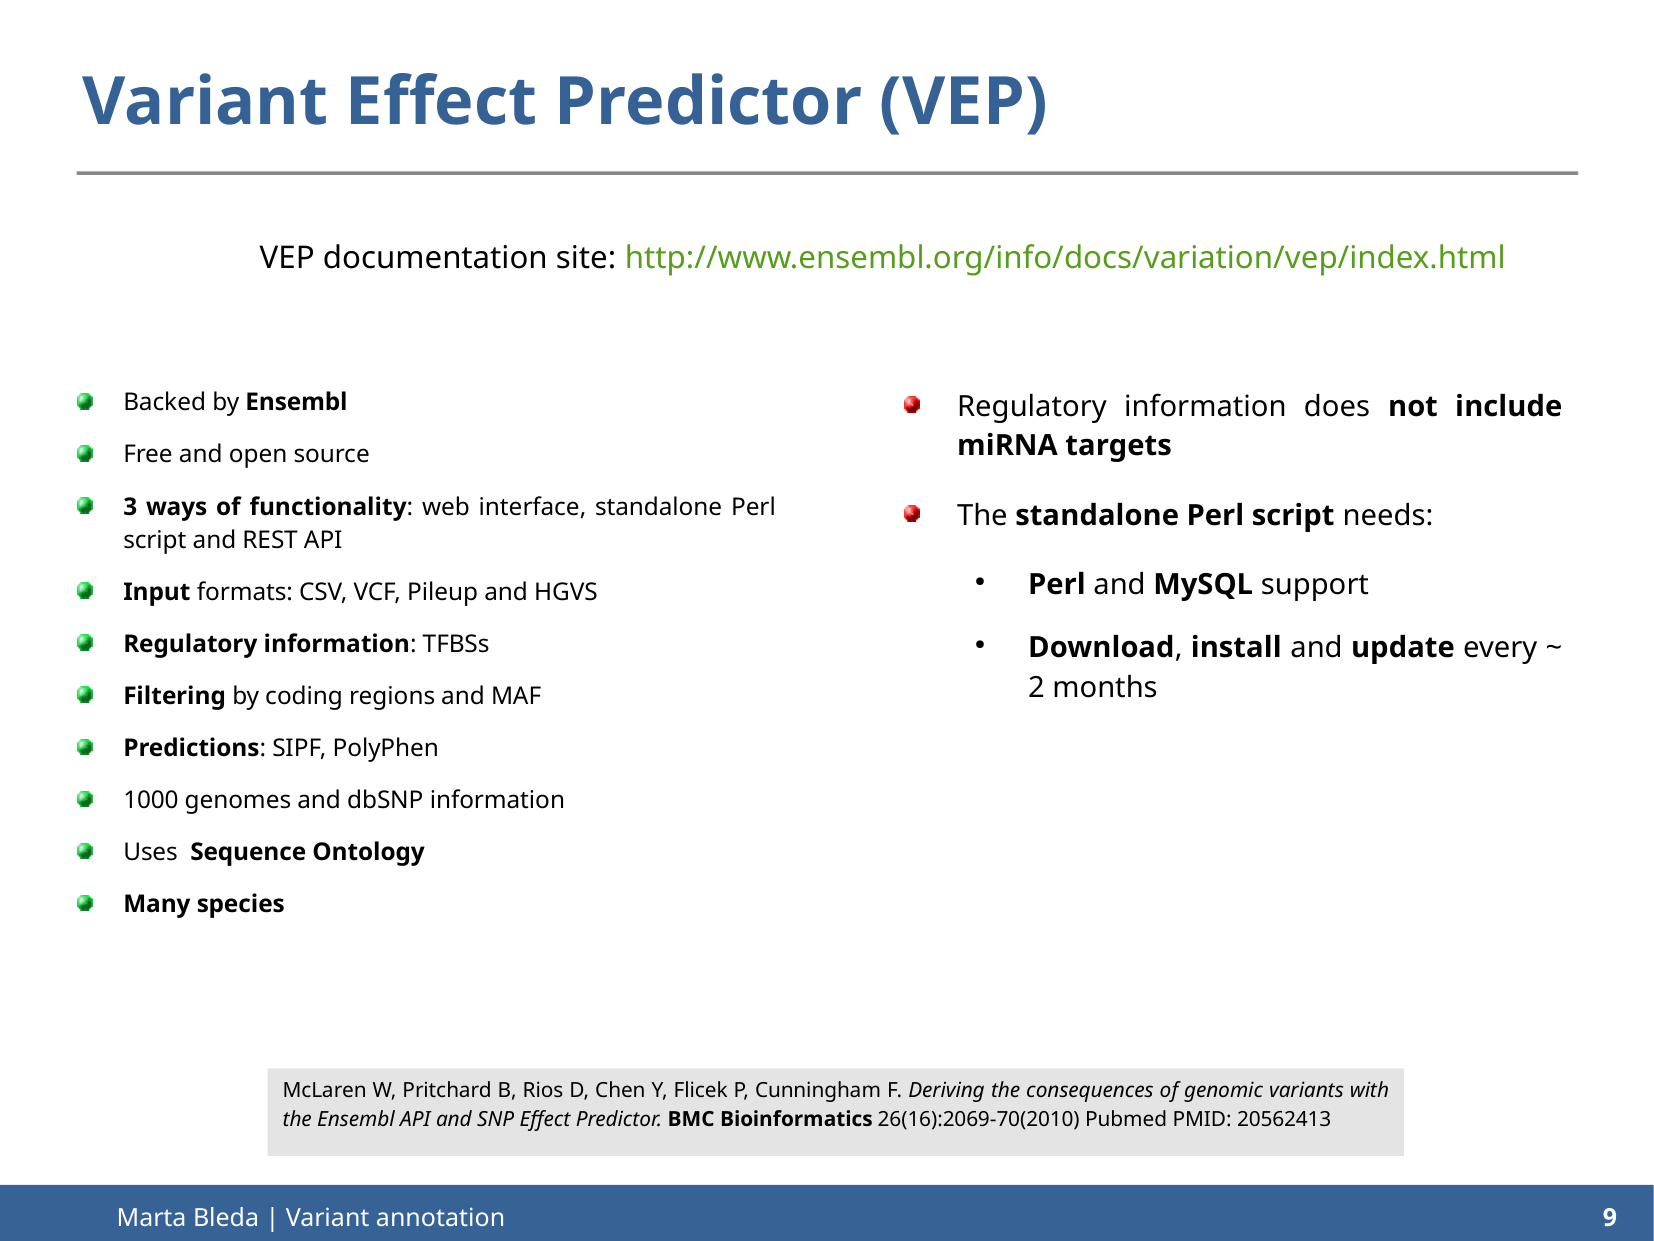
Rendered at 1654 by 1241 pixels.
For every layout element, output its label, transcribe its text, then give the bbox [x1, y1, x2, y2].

text_box VEP documentation site: http://www.ensembl.org/info/docs/variation/vep/index.html [244, 227, 1513, 279]
list Backed by Ensembl Free and open source 3 ways of functionality: web interface, standalone Perl script and REST API Input formats: CSV, VCF, Pileup and HGVS Regulatory information: TFBSs Filtering by coding regions and MAF Predictions: SIPF, PolyPhen 1000 genomes and dbSNP information Uses Sequence Ontology Many species [77, 384, 776, 922]
list Regulatory information does not include miRNA targets The standalone Perl script needs: Perl and MySQL support Download, install and update every ~ 2 months [886, 384, 1563, 891]
title Variant Effect Predictor (VEP) [82, 49, 1571, 148]
picture [74, 170, 1580, 175]
text_box McLaren W, Pritchard B, Rios D, Chen Y, Flicek P, Cunningham F. Deriving the consequences of genomic variants with the Ensembl API and SNP Effect Predictor. BMC Bioinformatics 26(16):2069-70(2010) Pubmed PMID: 20562413 [267, 1068, 1404, 1156]
